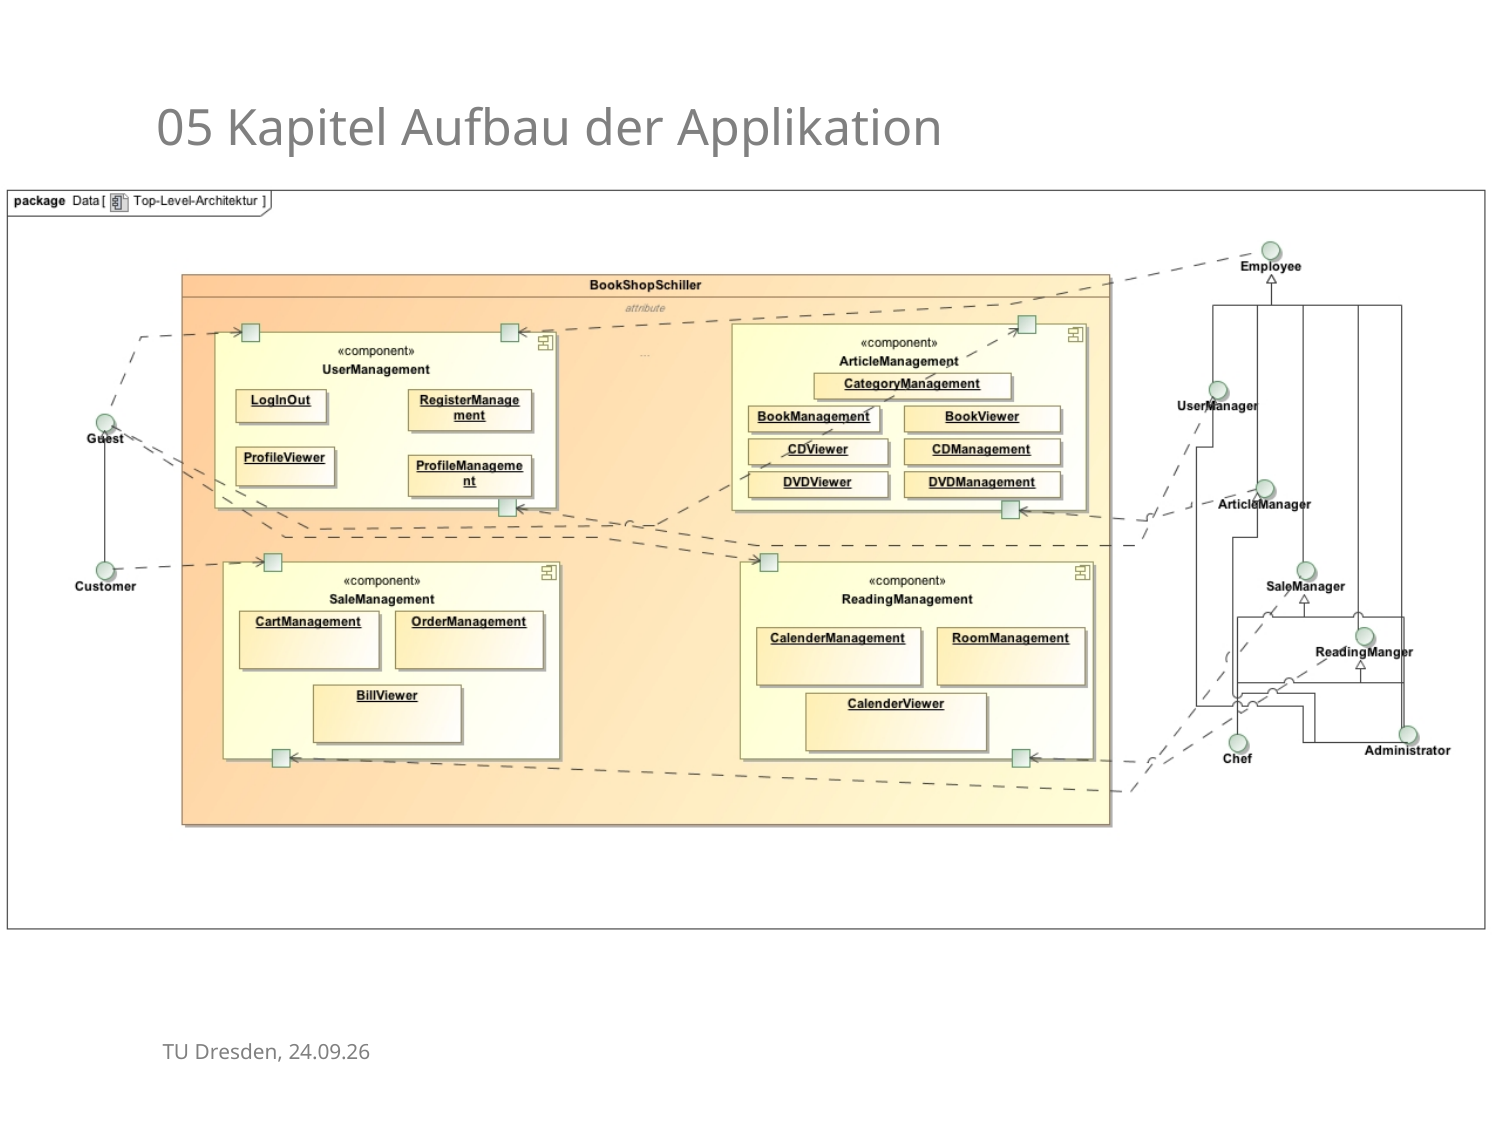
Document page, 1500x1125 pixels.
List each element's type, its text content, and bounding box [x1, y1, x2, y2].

picture [1, 184, 1500, 946]
title 05 Kapitel Aufbau der Applikation [156, 88, 1388, 165]
